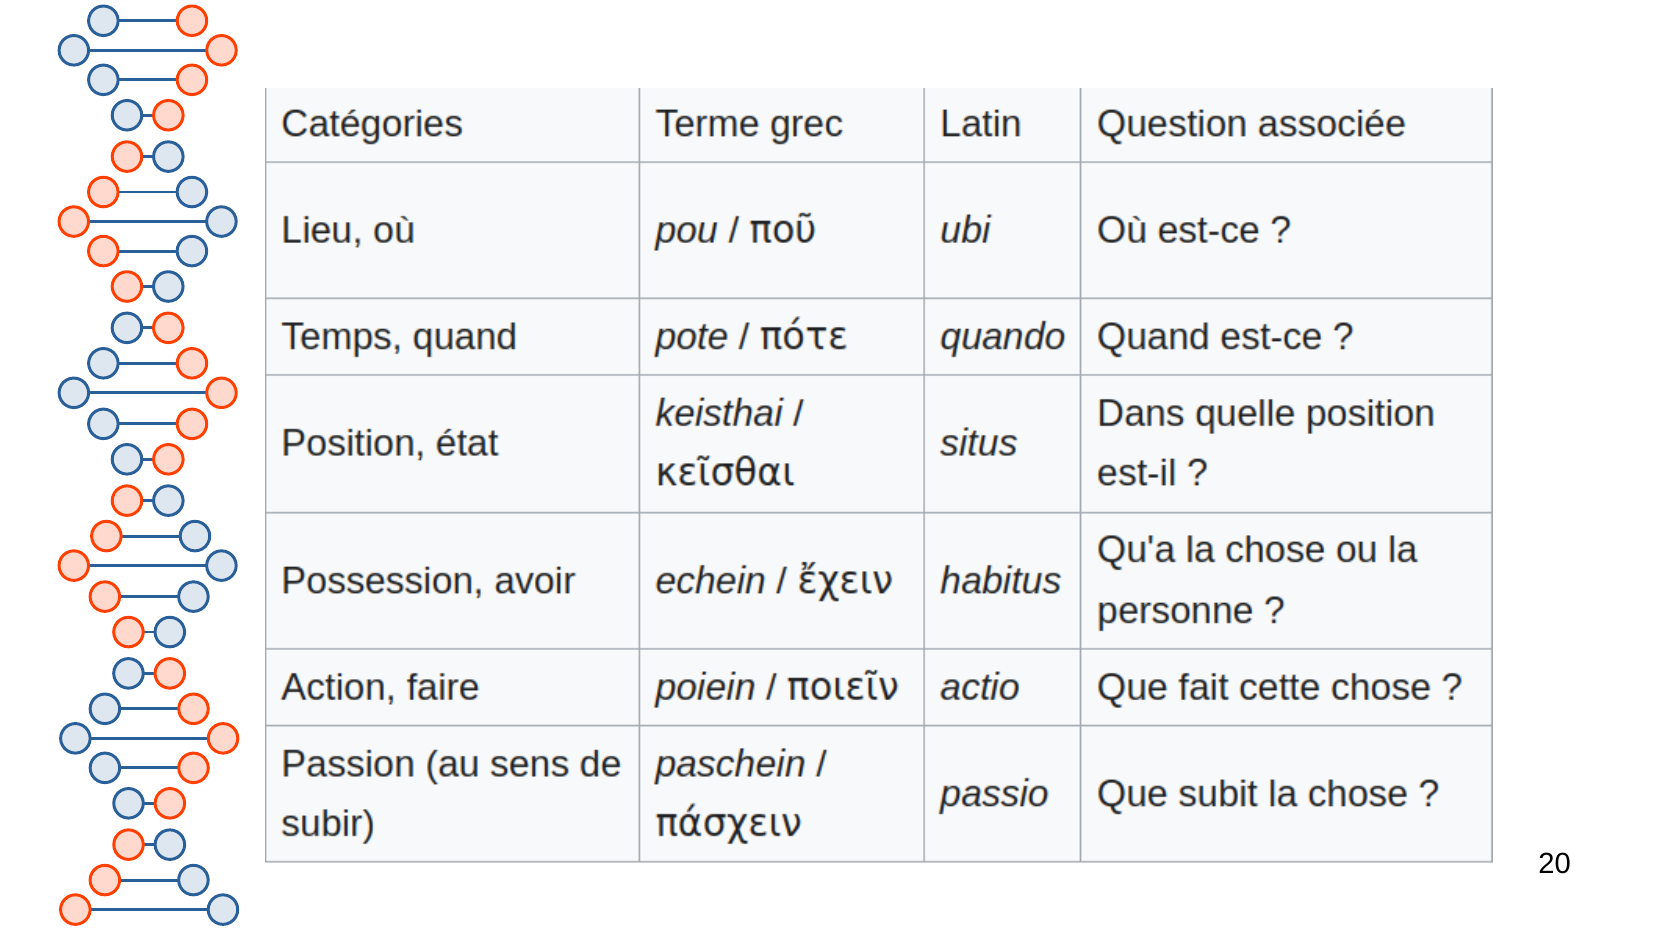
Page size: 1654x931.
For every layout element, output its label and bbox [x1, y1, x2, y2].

picture [265, 88, 1493, 866]
